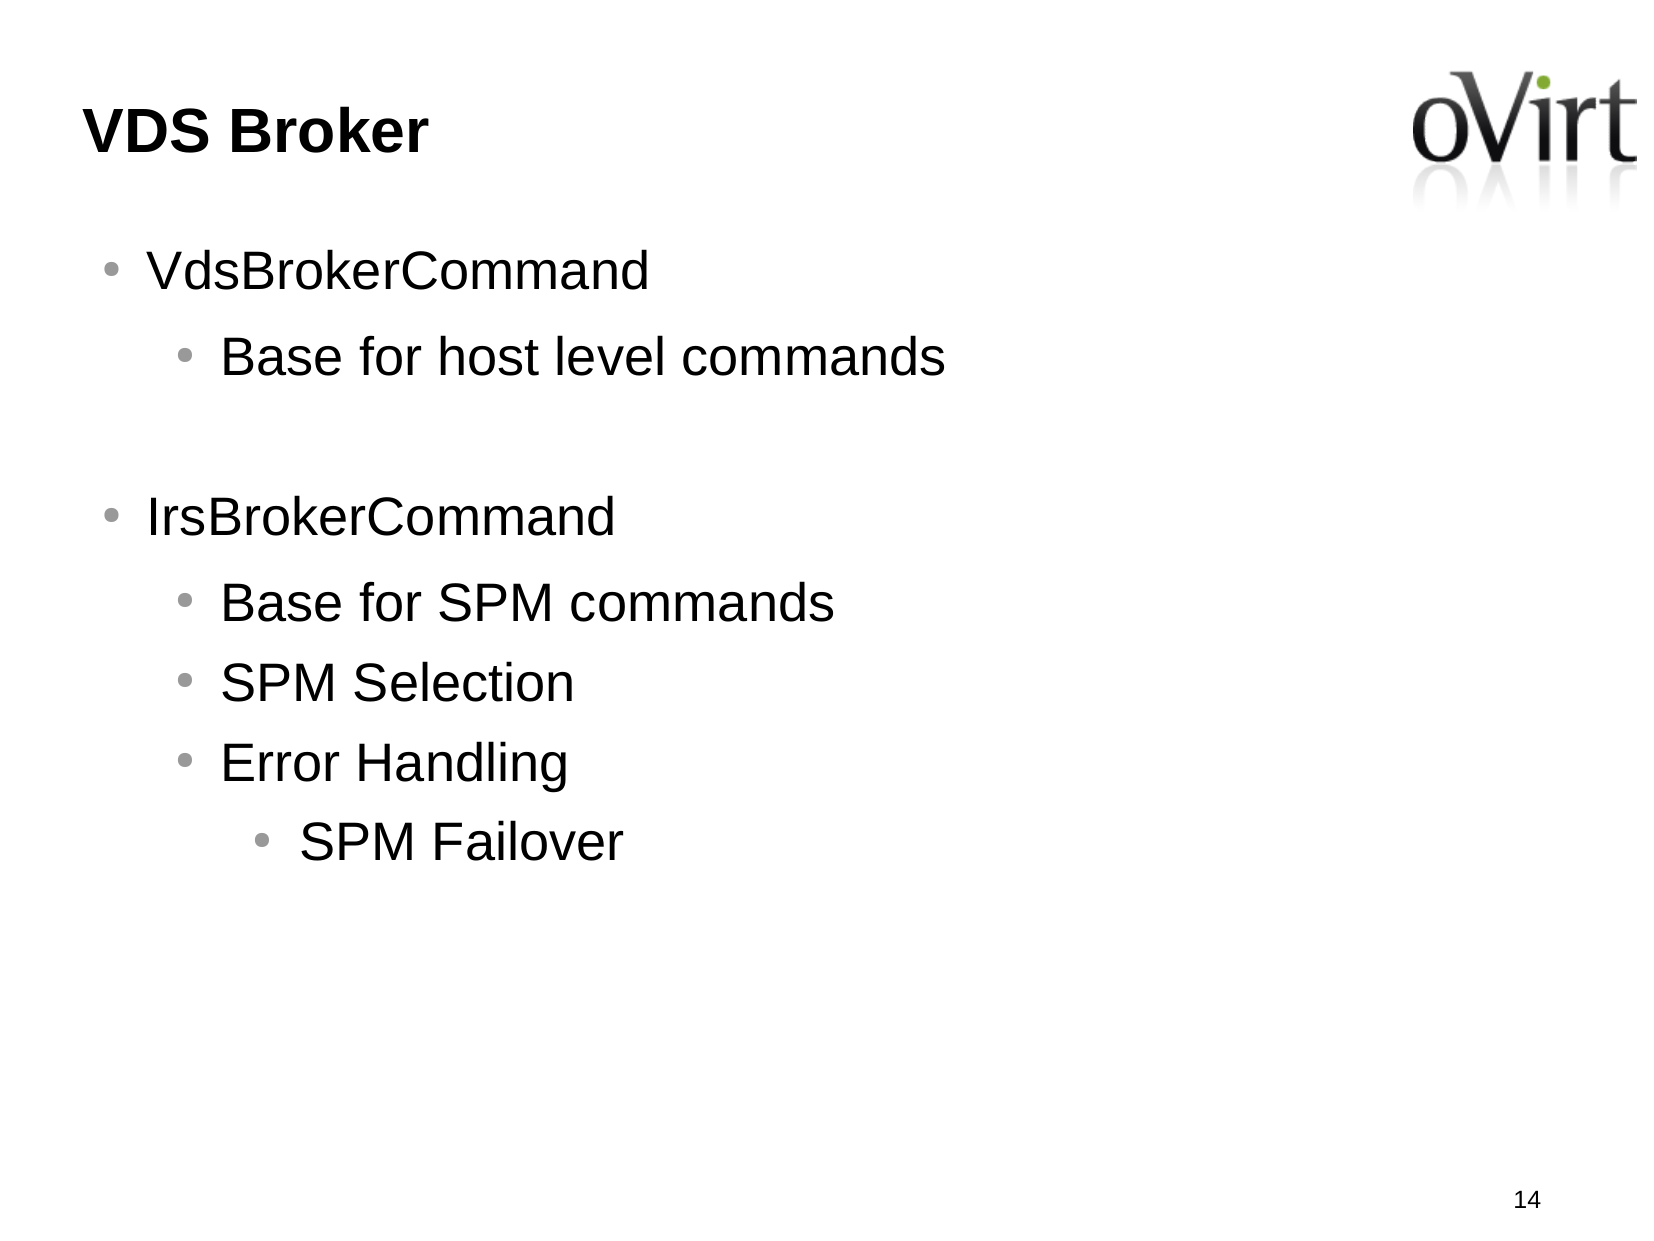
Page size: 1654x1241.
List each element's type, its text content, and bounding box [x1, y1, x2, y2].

picture [1413, 63, 1637, 212]
list VdsBrokerCommand Base for host level commands IrsBrokerCommand Base for SPM commands SPM Selection Error Handling SPM Failover [86, 244, 1576, 1151]
title VDS Broker [82, 27, 1303, 235]
